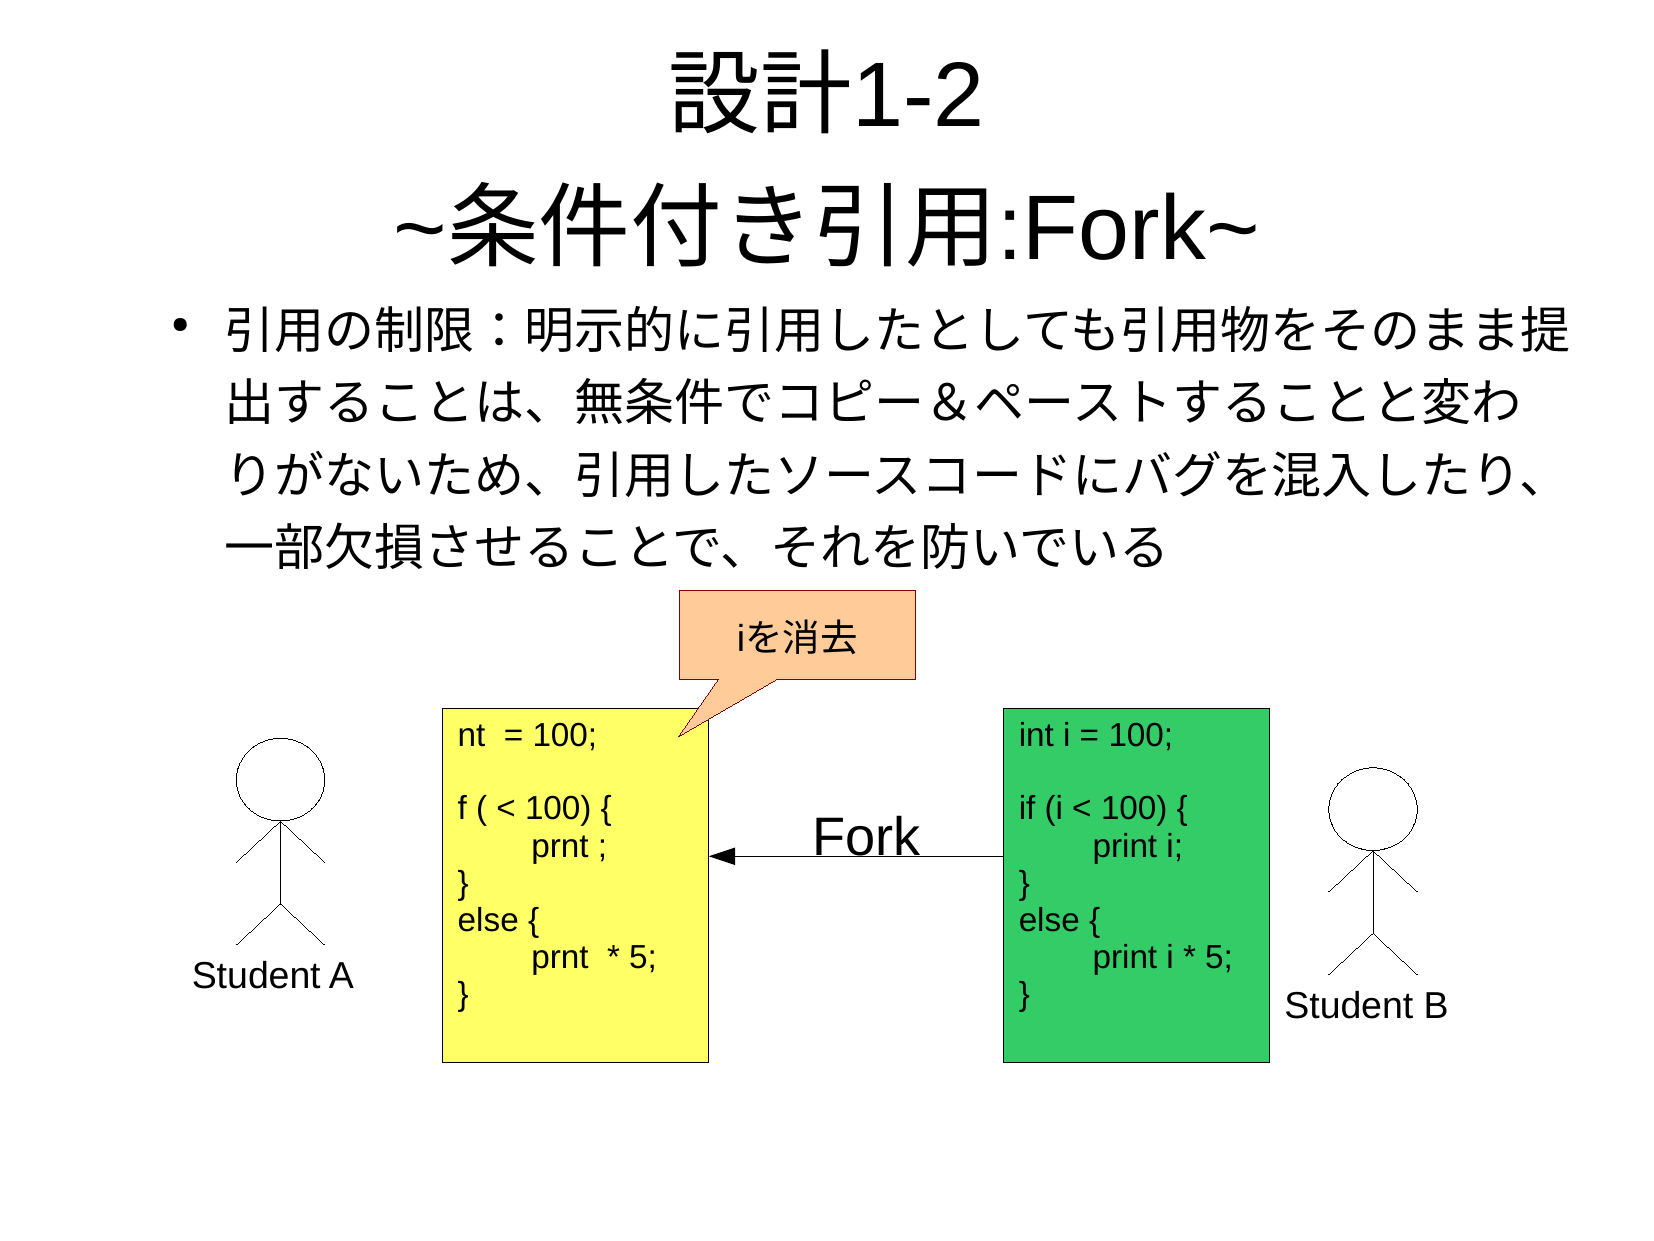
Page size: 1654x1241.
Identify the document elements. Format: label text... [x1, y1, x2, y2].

text_box iを消去 [678, 590, 916, 737]
text_box nt = 100; f ( < 100) { prnt ; } else { prnt * 5; } [442, 708, 709, 1025]
text_box [1003, 1025, 1270, 1063]
text_box Student B [1269, 976, 1595, 1034]
text_box int i = 100; if (i < 100) { print i; } else { print i * 5; } [1003, 708, 1270, 1025]
text_box Fork [797, 799, 945, 875]
text_box Student A [177, 947, 384, 1004]
title 設計1-2 ~条件付き引用:Fork~ [82, 36, 1571, 270]
list 引用の制限：明示的に引用したとしても引用物をそのまま提出することは、無条件でコピー＆ペーストすることと変わりがないため、引用したソースコードにバグを混入したり、一部欠損させることで、それを防いでいる [82, 290, 1571, 1109]
text_box [442, 1025, 709, 1063]
